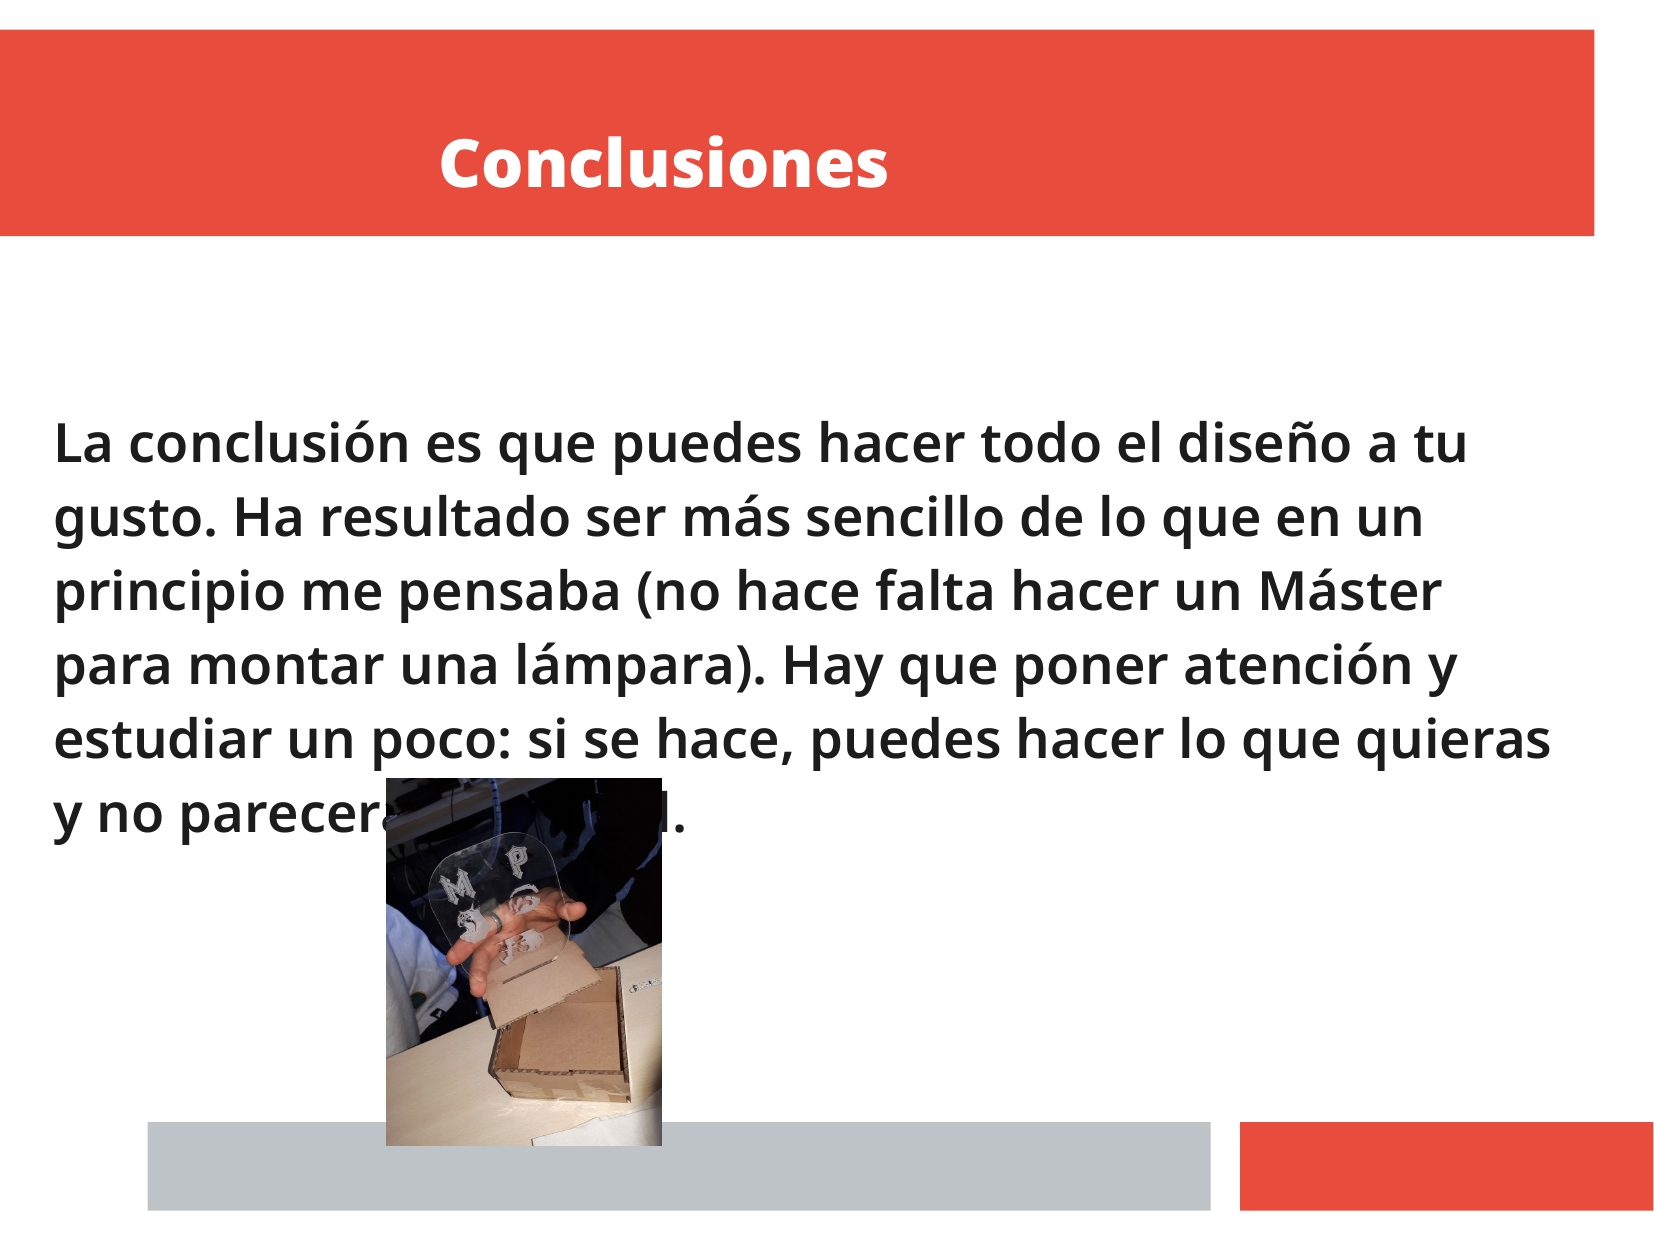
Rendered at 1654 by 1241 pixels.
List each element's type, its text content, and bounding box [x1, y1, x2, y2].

list La conclusión es que puedes hacer todo el diseño a tu gusto. Ha resultado ser más sencillo de lo que en un principio me pensaba (no hace falta hacer un Máster para montar una lámpara). Hay que poner atención y estudiar un poco: si se hace, puedes hacer lo que quieras y no parecerá tan difícil. [53, 307, 1560, 1075]
picture [386, 778, 662, 1146]
title Conclusiones [59, 59, 1595, 207]
